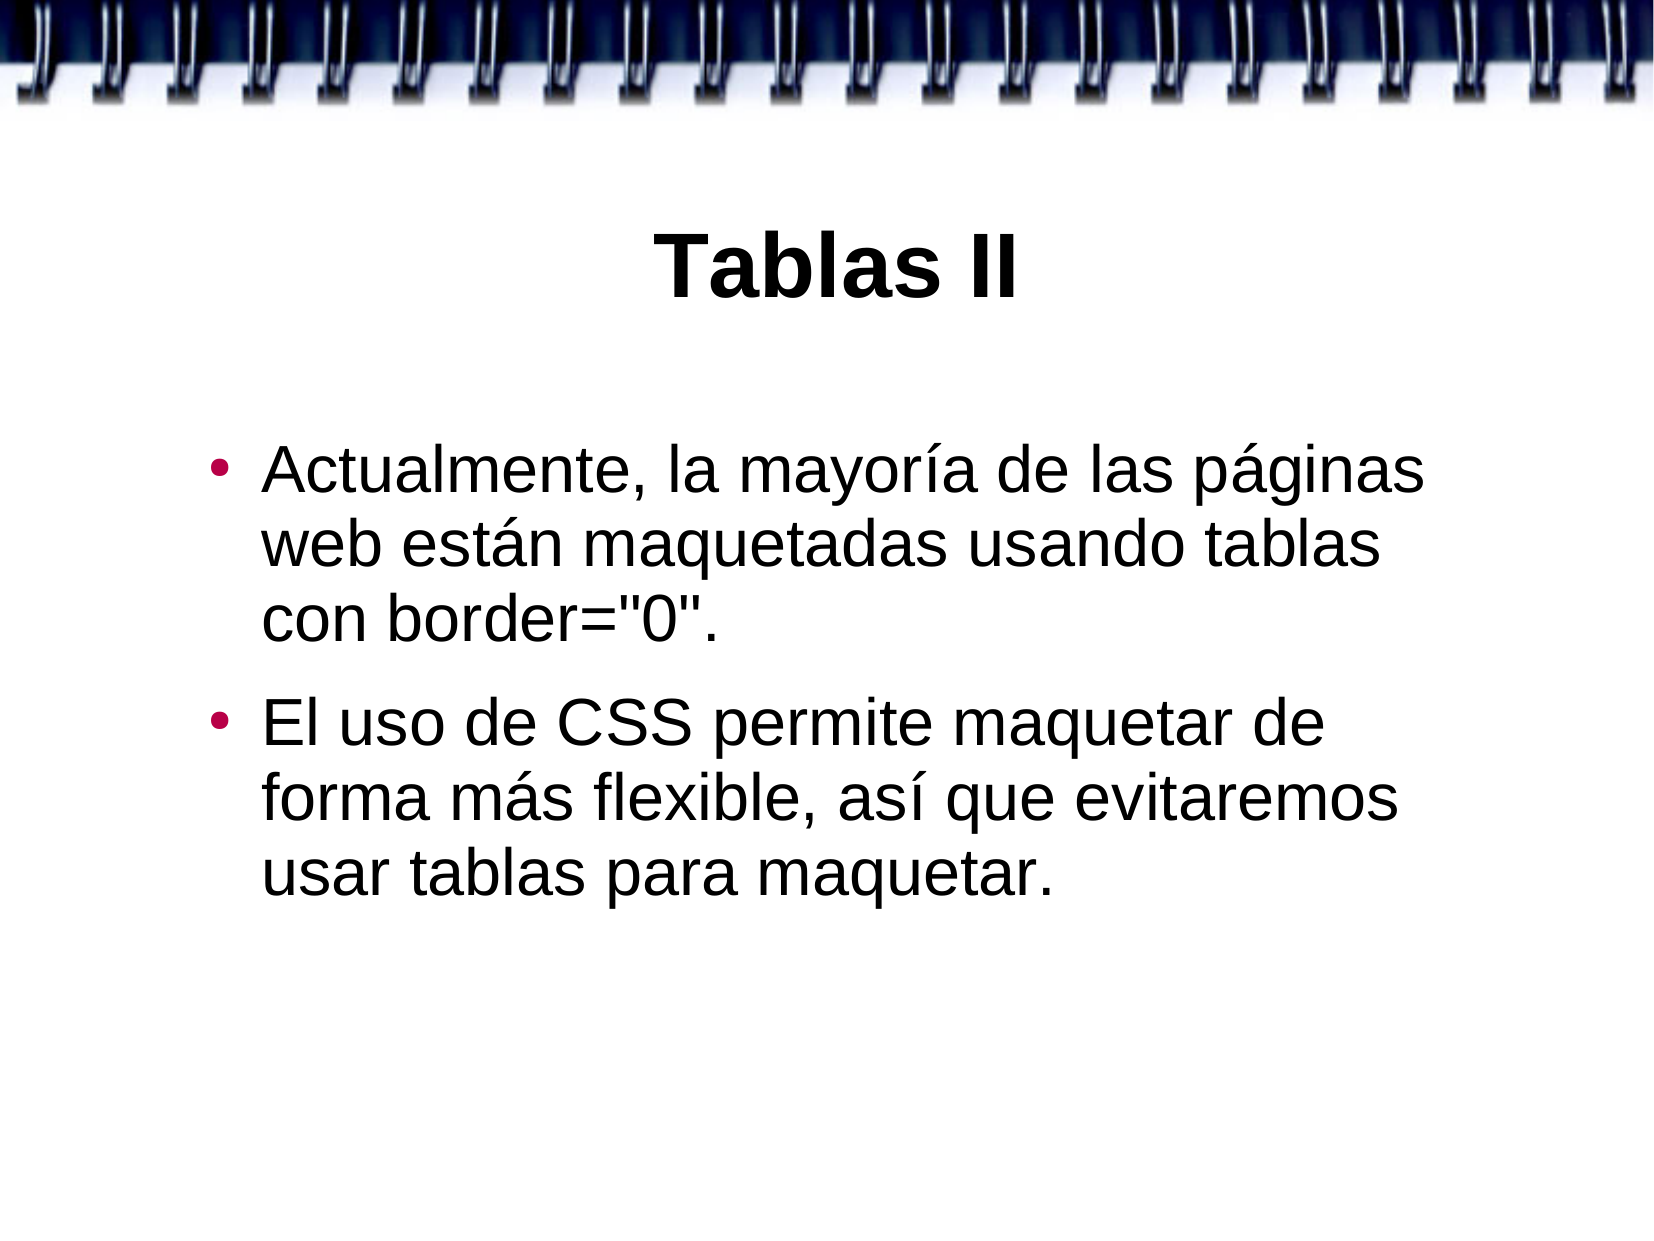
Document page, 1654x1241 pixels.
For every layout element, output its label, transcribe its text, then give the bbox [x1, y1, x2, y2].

picture [0, 0, 1654, 121]
title Tablas II [139, 169, 1535, 362]
list Actualmente, la mayoría de las páginas web están maquetadas usando tablas con border="0". El uso de CSS permite maquetar de forma más flexible, así que evitaremos usar tablas para maquetar. [190, 431, 1472, 1047]
